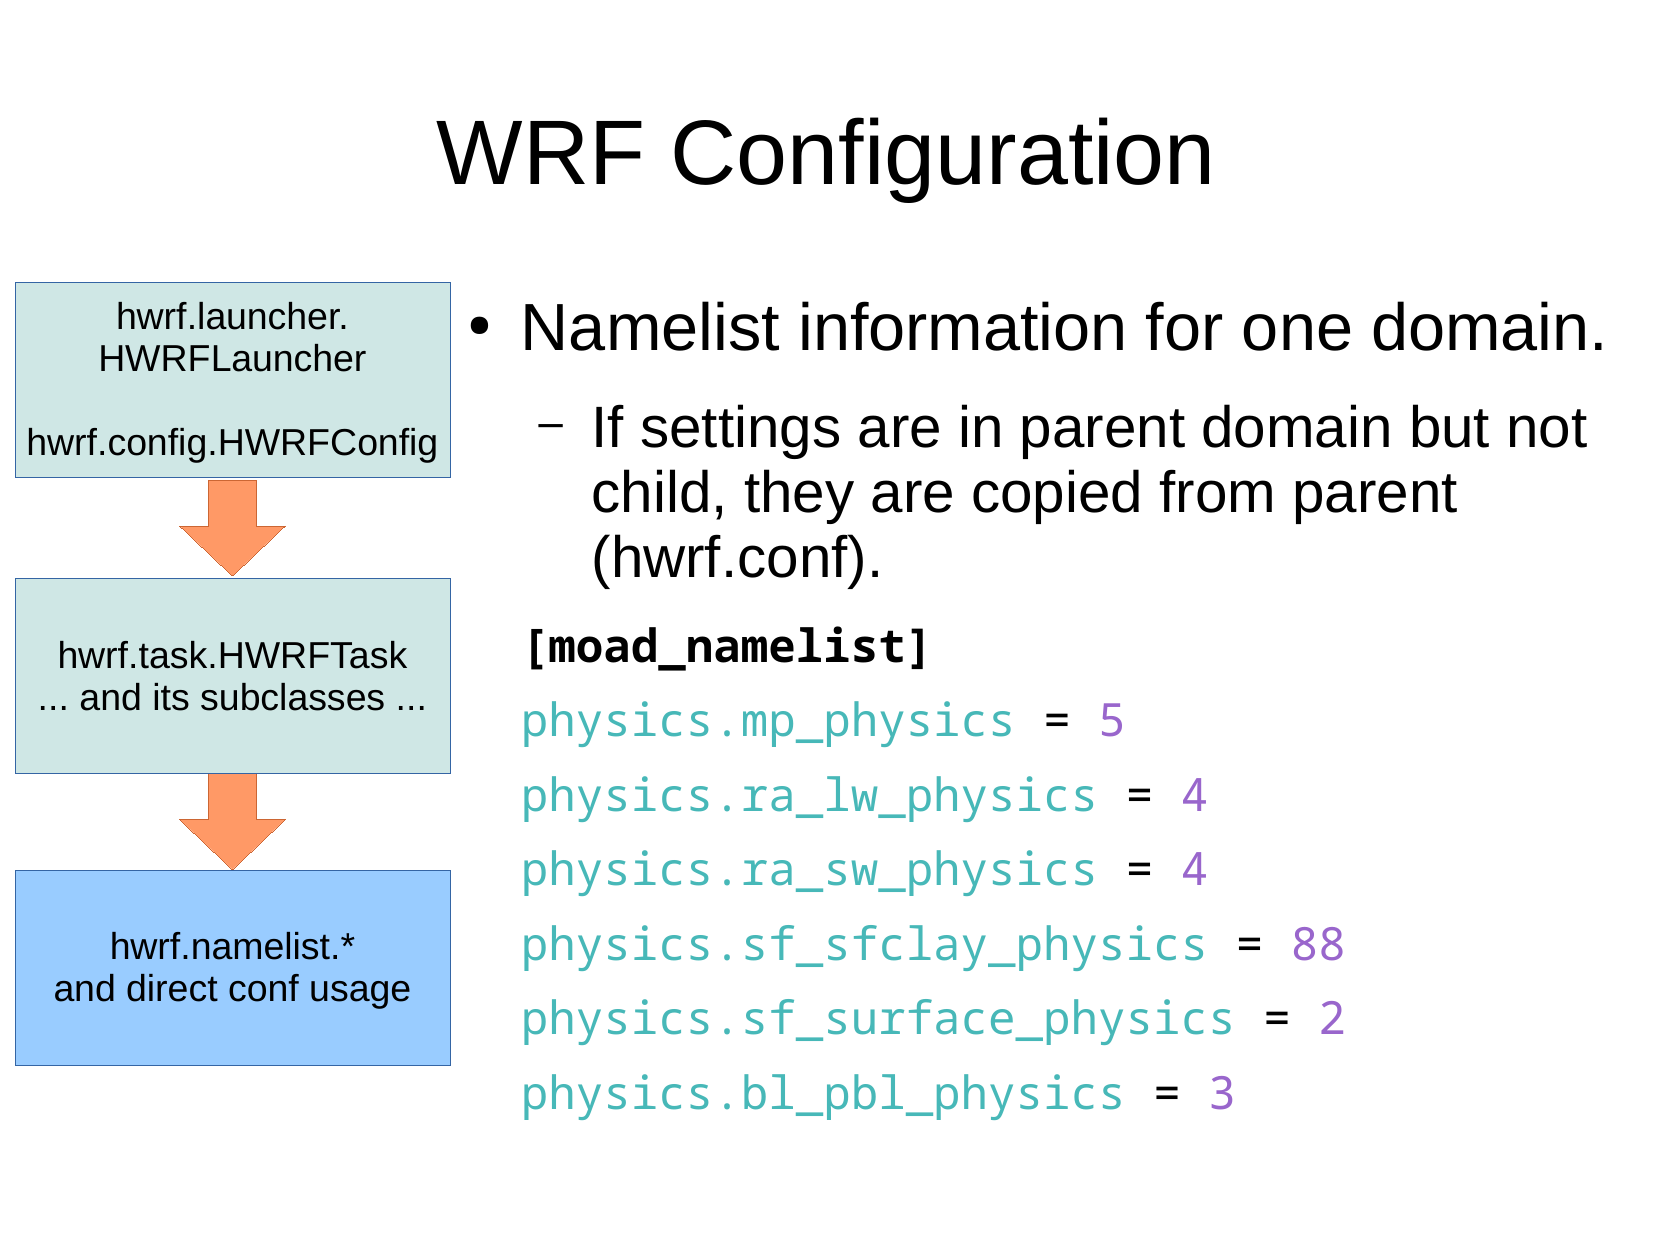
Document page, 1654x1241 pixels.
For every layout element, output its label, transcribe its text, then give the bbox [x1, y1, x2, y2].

title WRF Configuration [82, 49, 1571, 257]
text_box [179, 480, 286, 576]
text_box hwrf.namelist.* and direct conf usage [15, 870, 451, 1066]
list Namelist information for one domain. If settings are in parent domain but not child, they are copied from parent (hwrf.conf). [moad_namelist] physics.mp_physics = 5 physics.ra_lw_physics = 4 physics.ra_sw_physics = 4 physics.sf_sfclay_physics = 88 physics.sf_surface_physics = 2 physics.bl_pbl_physics = 3 [450, 290, 1654, 1201]
text_box hwrf.launcher. HWRFLauncher hwrf.config.HWRFConfig [15, 282, 451, 478]
text_box hwrf.task.HWRFTask ... and its subclasses ... [15, 578, 451, 774]
text_box [179, 774, 286, 870]
